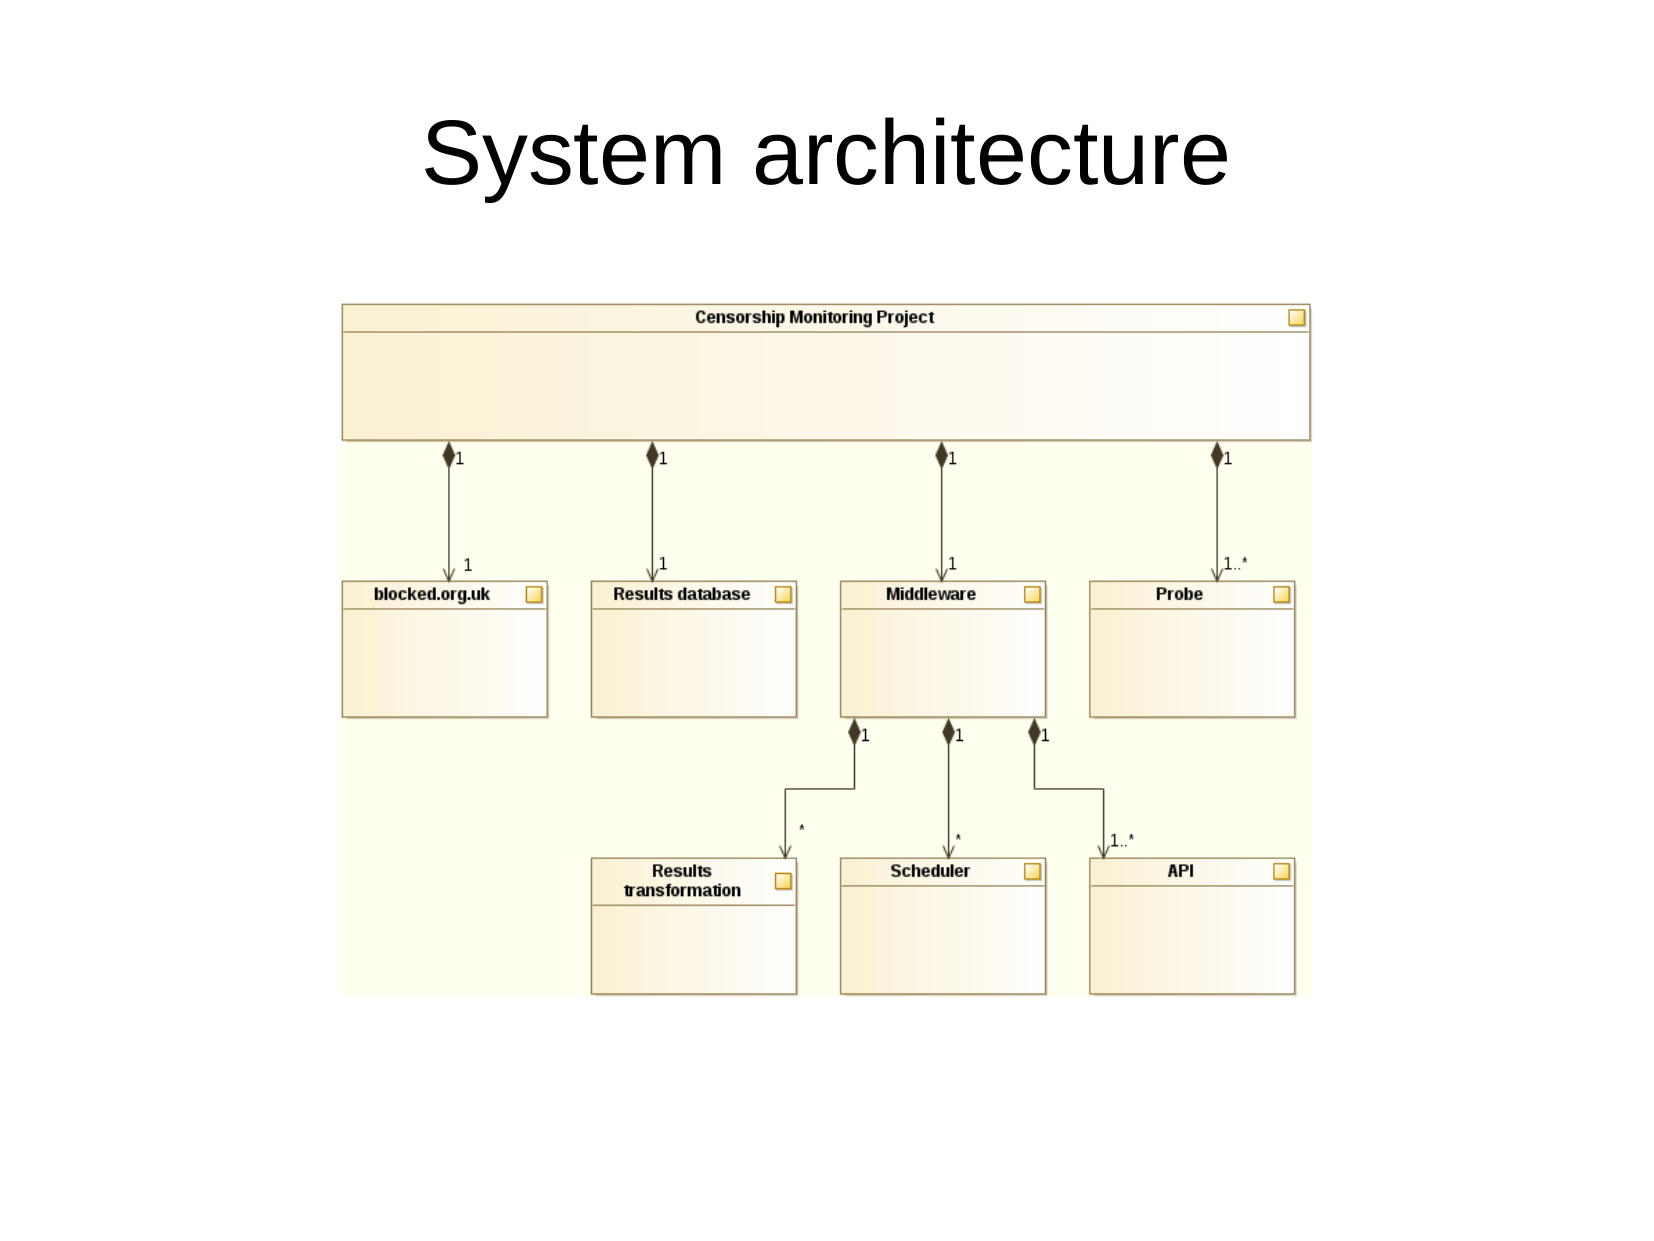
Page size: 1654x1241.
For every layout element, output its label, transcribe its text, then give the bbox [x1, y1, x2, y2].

picture [328, 290, 1326, 1010]
title System architecture [82, 49, 1571, 257]
